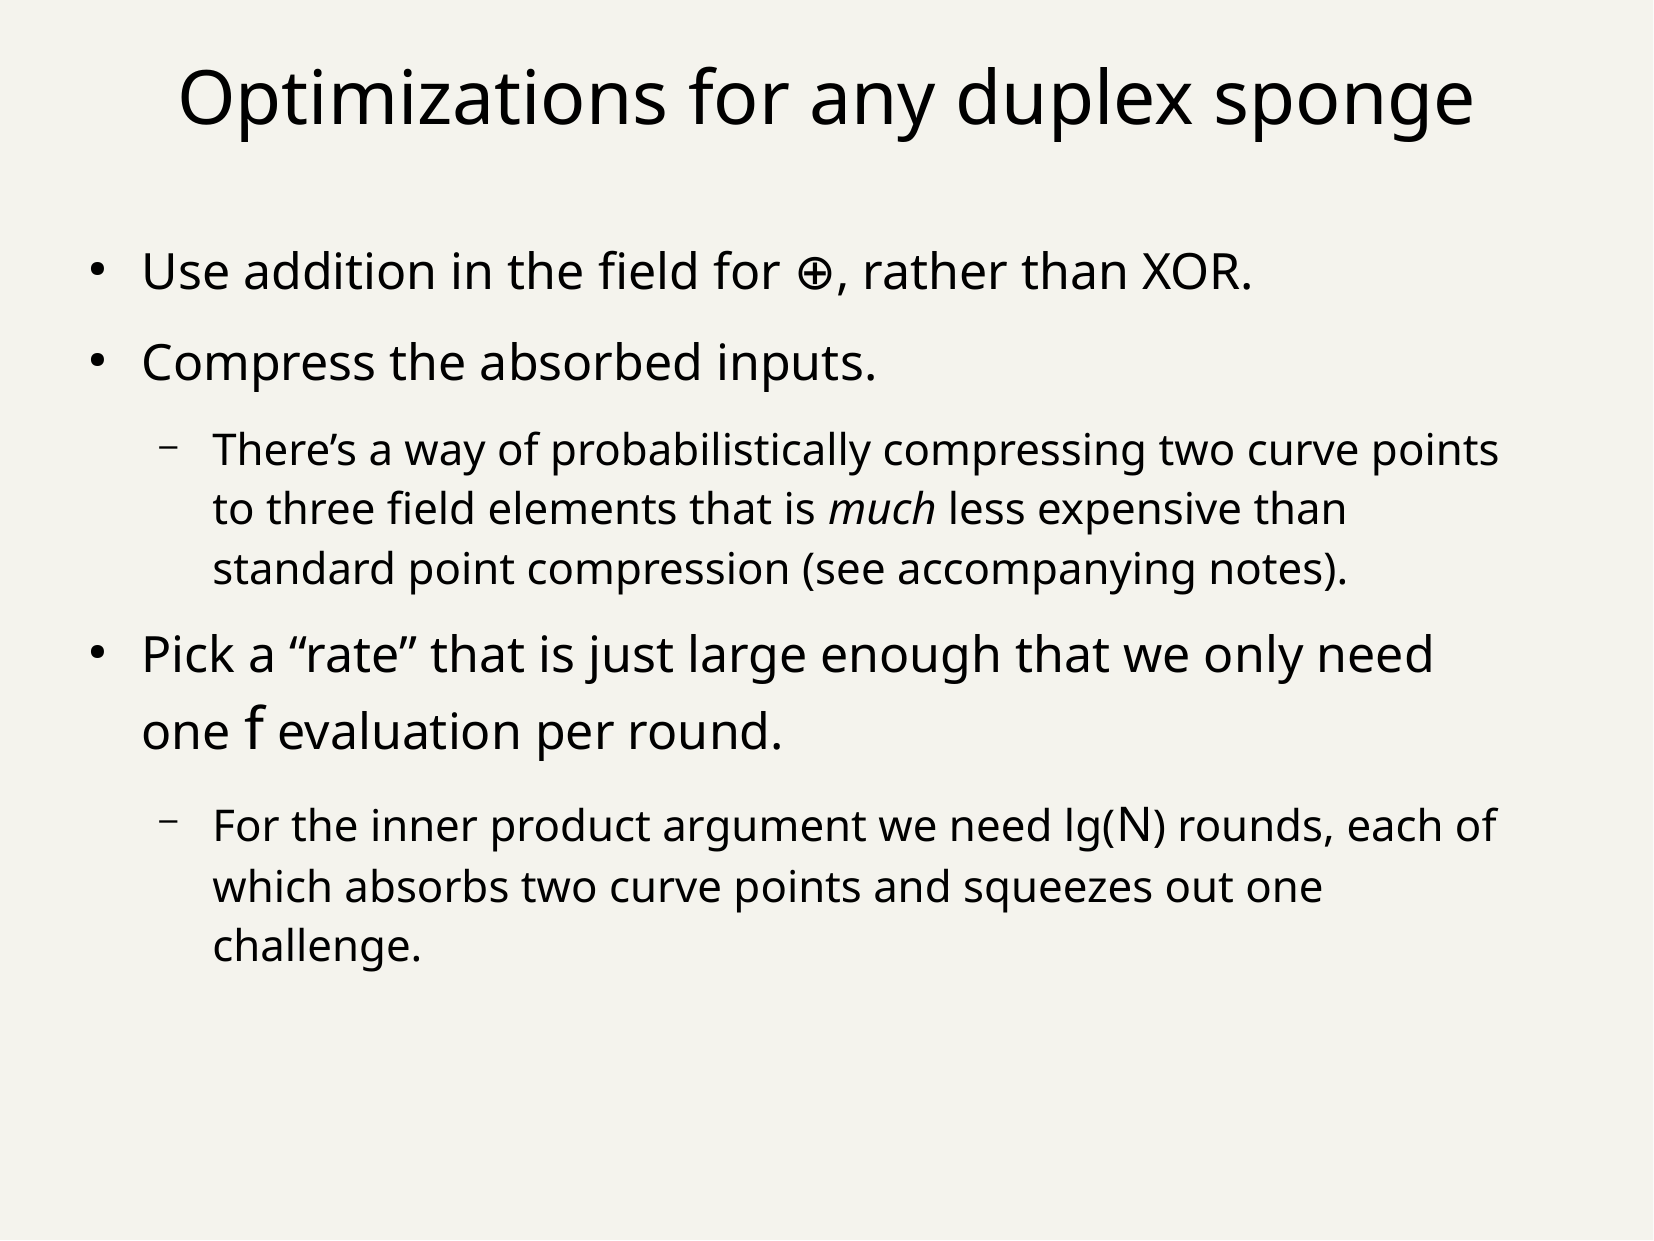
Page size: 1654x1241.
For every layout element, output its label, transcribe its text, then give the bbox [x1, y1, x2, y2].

list Use addition in the field for ⊕, rather than XOR. Compress the absorbed inputs. There’s a way of probabilistically compressing two curve points to three field elements that is much less expensive than standard point compression (see accompanying notes). Pick a “rate” that is just large enough that we only need one f evaluation per round. For the inner product argument we need lg(N) rounds, each of which absorbs two curve points and squeezes out one challenge. [70, 236, 1536, 1134]
title Optimizations for any duplex sponge [82, 25, 1571, 166]
